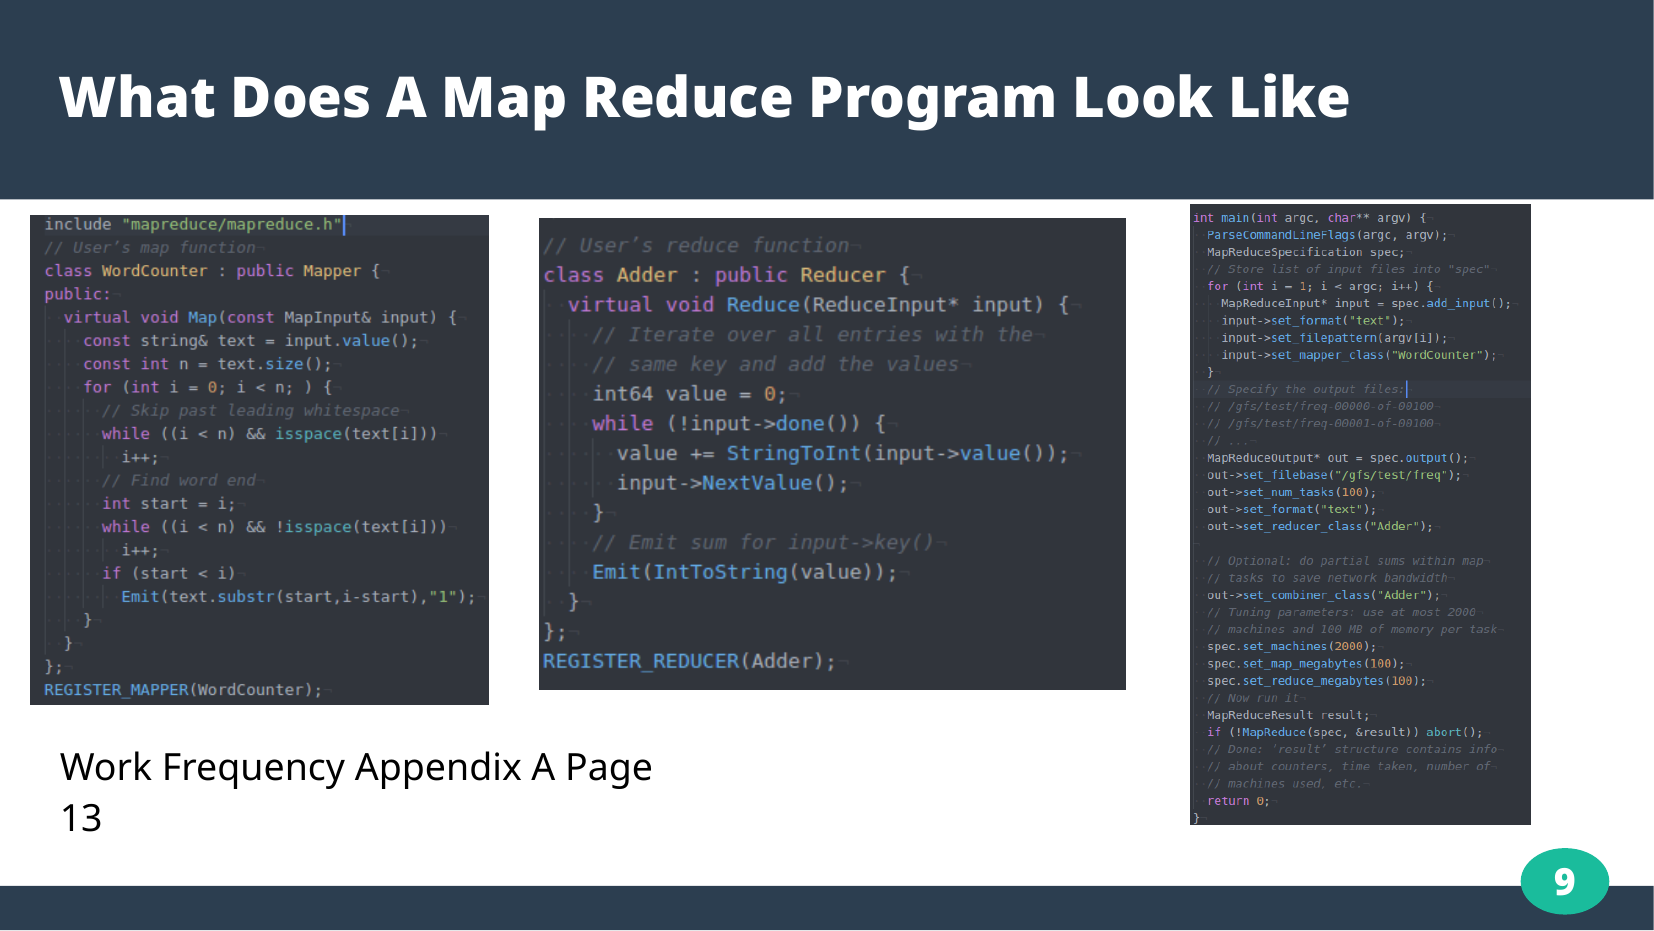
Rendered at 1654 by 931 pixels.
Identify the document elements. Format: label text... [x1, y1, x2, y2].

picture [1190, 204, 1531, 826]
picture [539, 218, 1126, 691]
picture [30, 215, 489, 706]
title What Does A Map Reduce Program Look Like [59, 37, 1595, 155]
text_box Work Frequency Appendix A Page 13 [45, 732, 706, 843]
